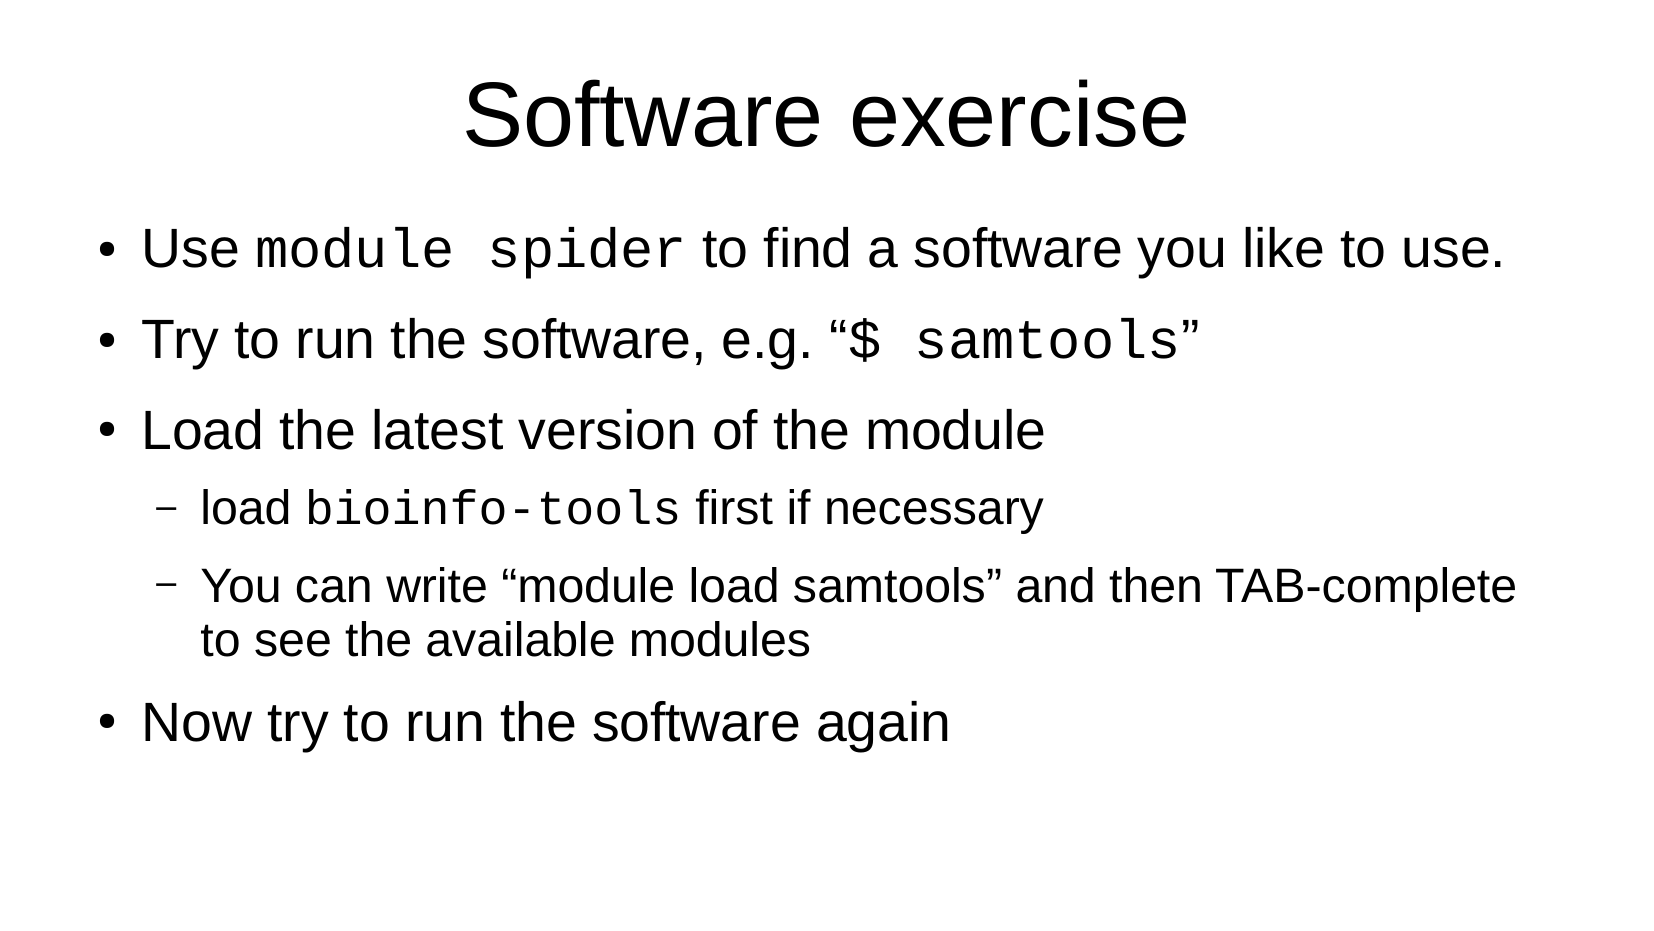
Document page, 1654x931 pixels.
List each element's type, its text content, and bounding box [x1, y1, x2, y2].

list Use module spider to find a software you like to use. Try to run the software, e.g. “$ samtools” Load the latest version of the module load bioinfo-tools first if necessary You can write “module load samtools” and then TAB-complete to see the available modules Now try to run the software again [82, 217, 1571, 758]
title Software exercise [82, 37, 1571, 193]
